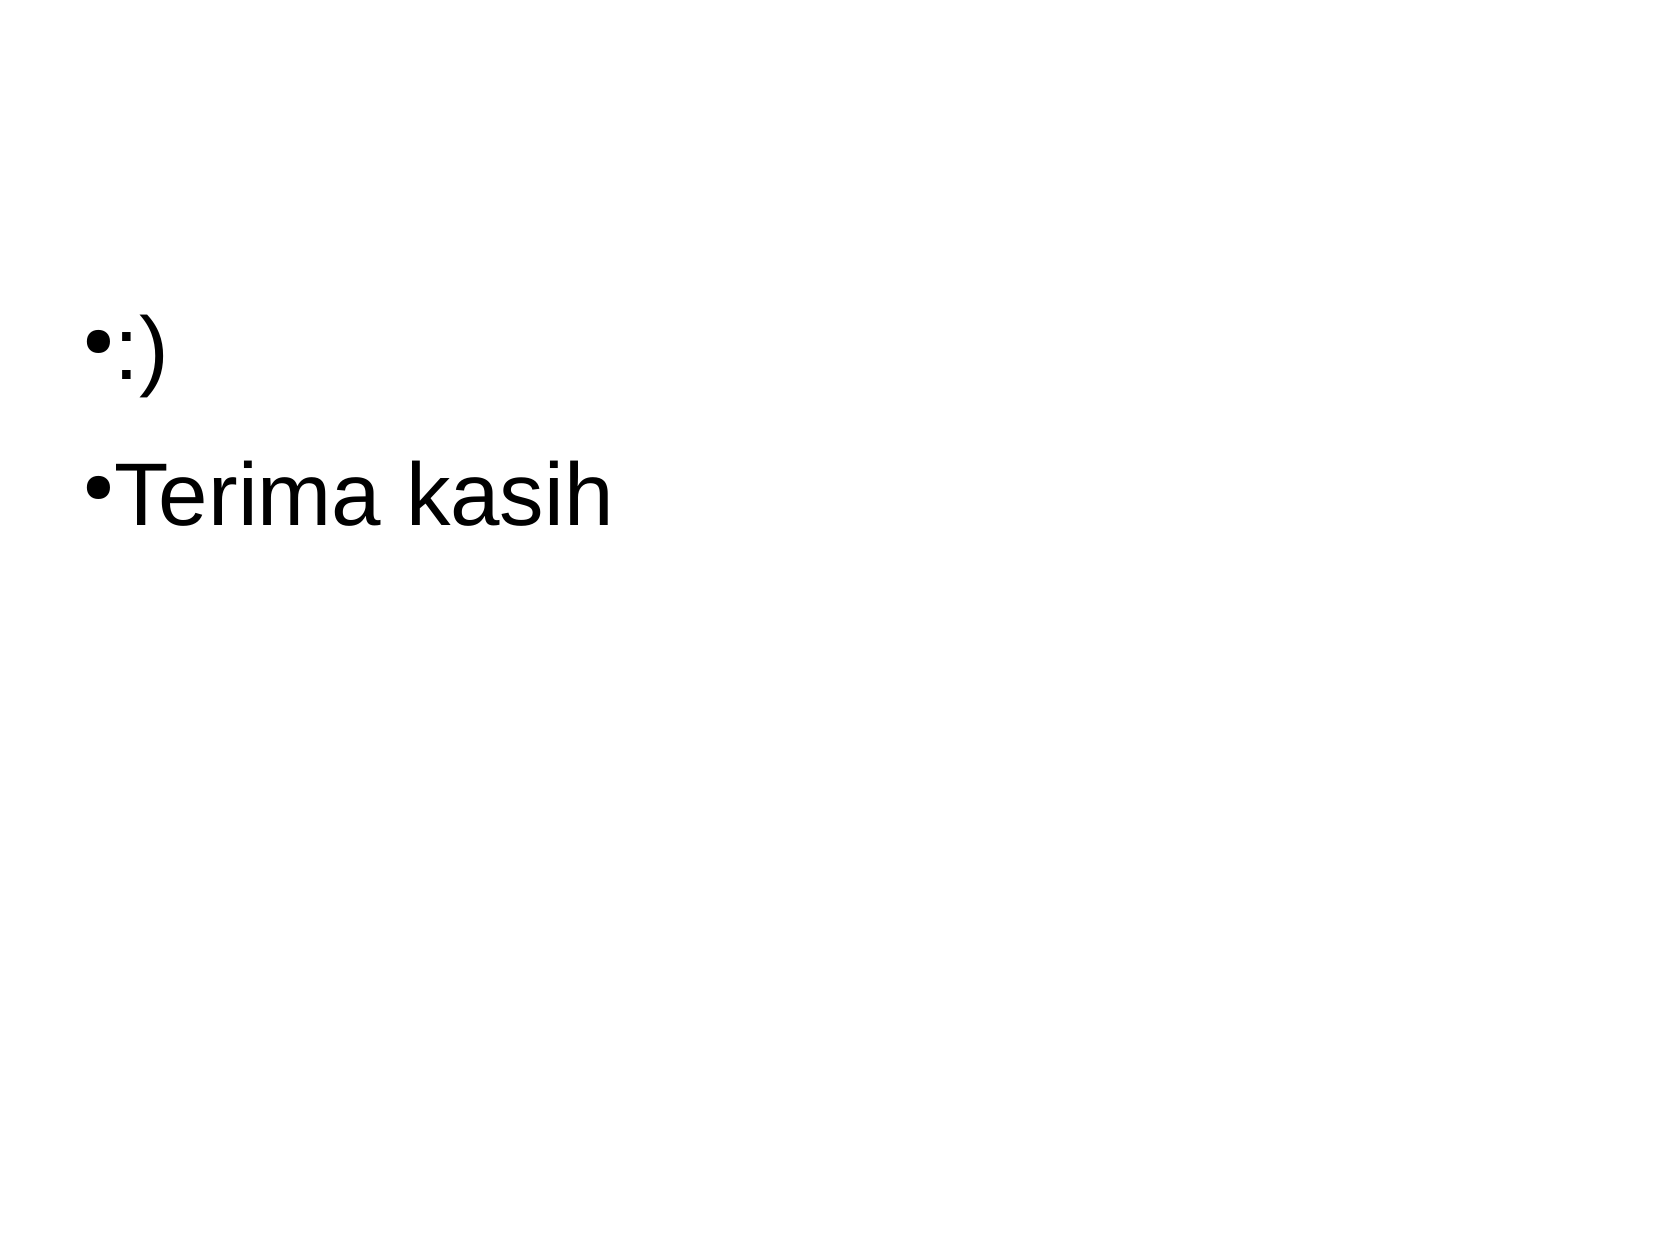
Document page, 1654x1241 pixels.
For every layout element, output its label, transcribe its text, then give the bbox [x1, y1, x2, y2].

list :) Terima kasih [82, 290, 1571, 1010]
